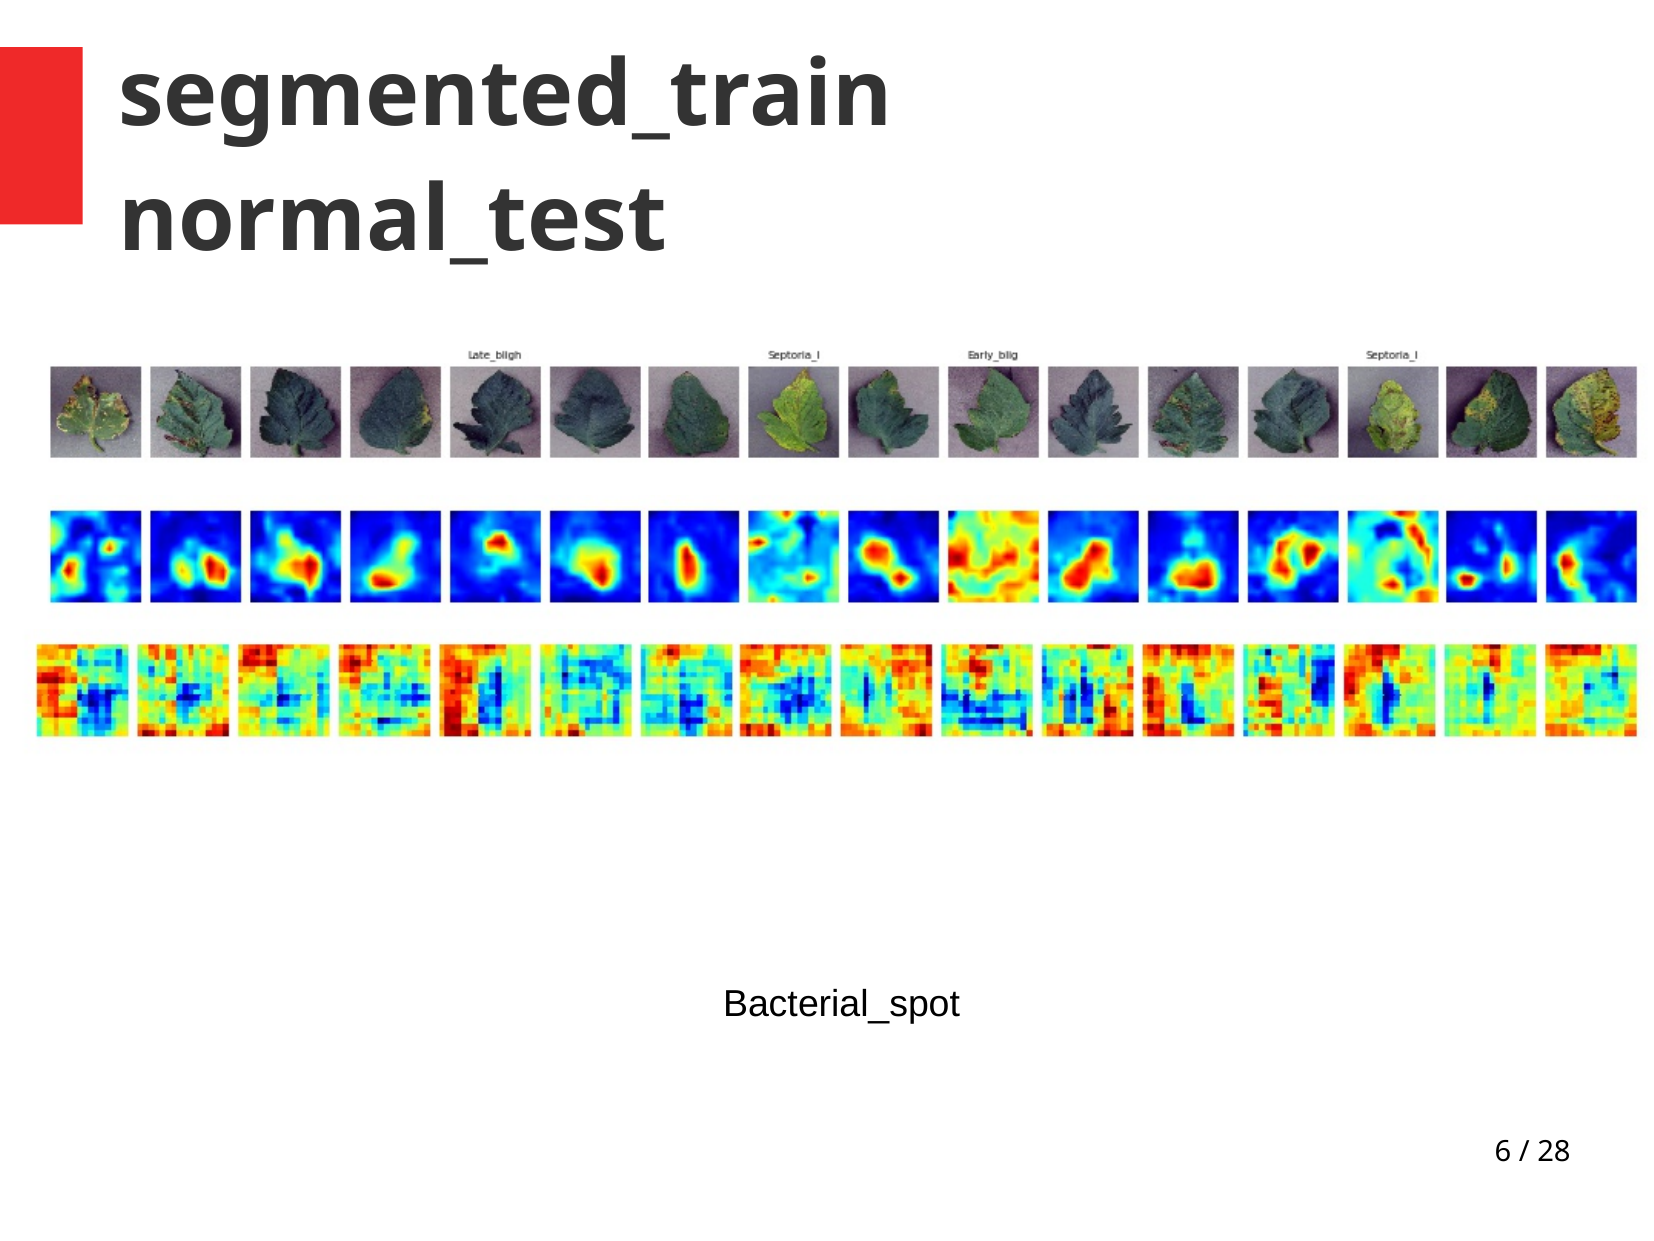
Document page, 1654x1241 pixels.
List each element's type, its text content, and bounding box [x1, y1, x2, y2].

picture [0, 339, 1654, 774]
text_box Bacterial_spot [708, 975, 976, 1032]
title segmented_train normal_test [118, 45, 1571, 260]
